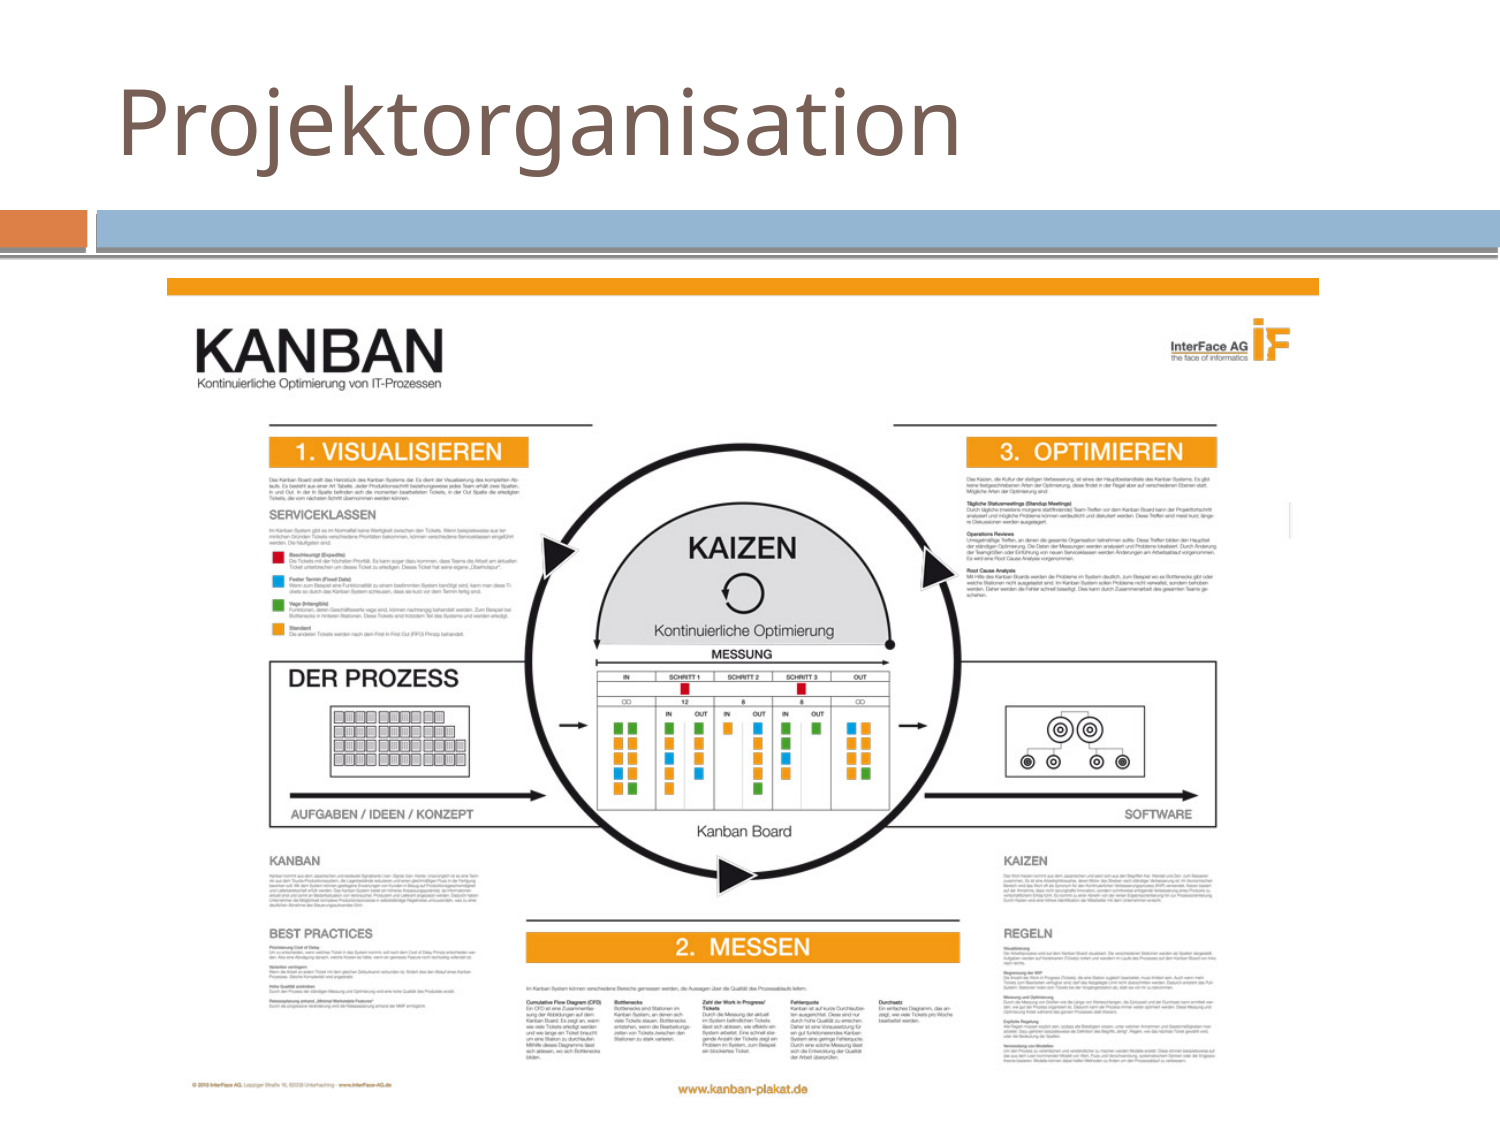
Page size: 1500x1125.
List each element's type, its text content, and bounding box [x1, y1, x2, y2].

picture [167, 278, 1319, 1100]
title Projektorganisation [100, 37, 1438, 200]
